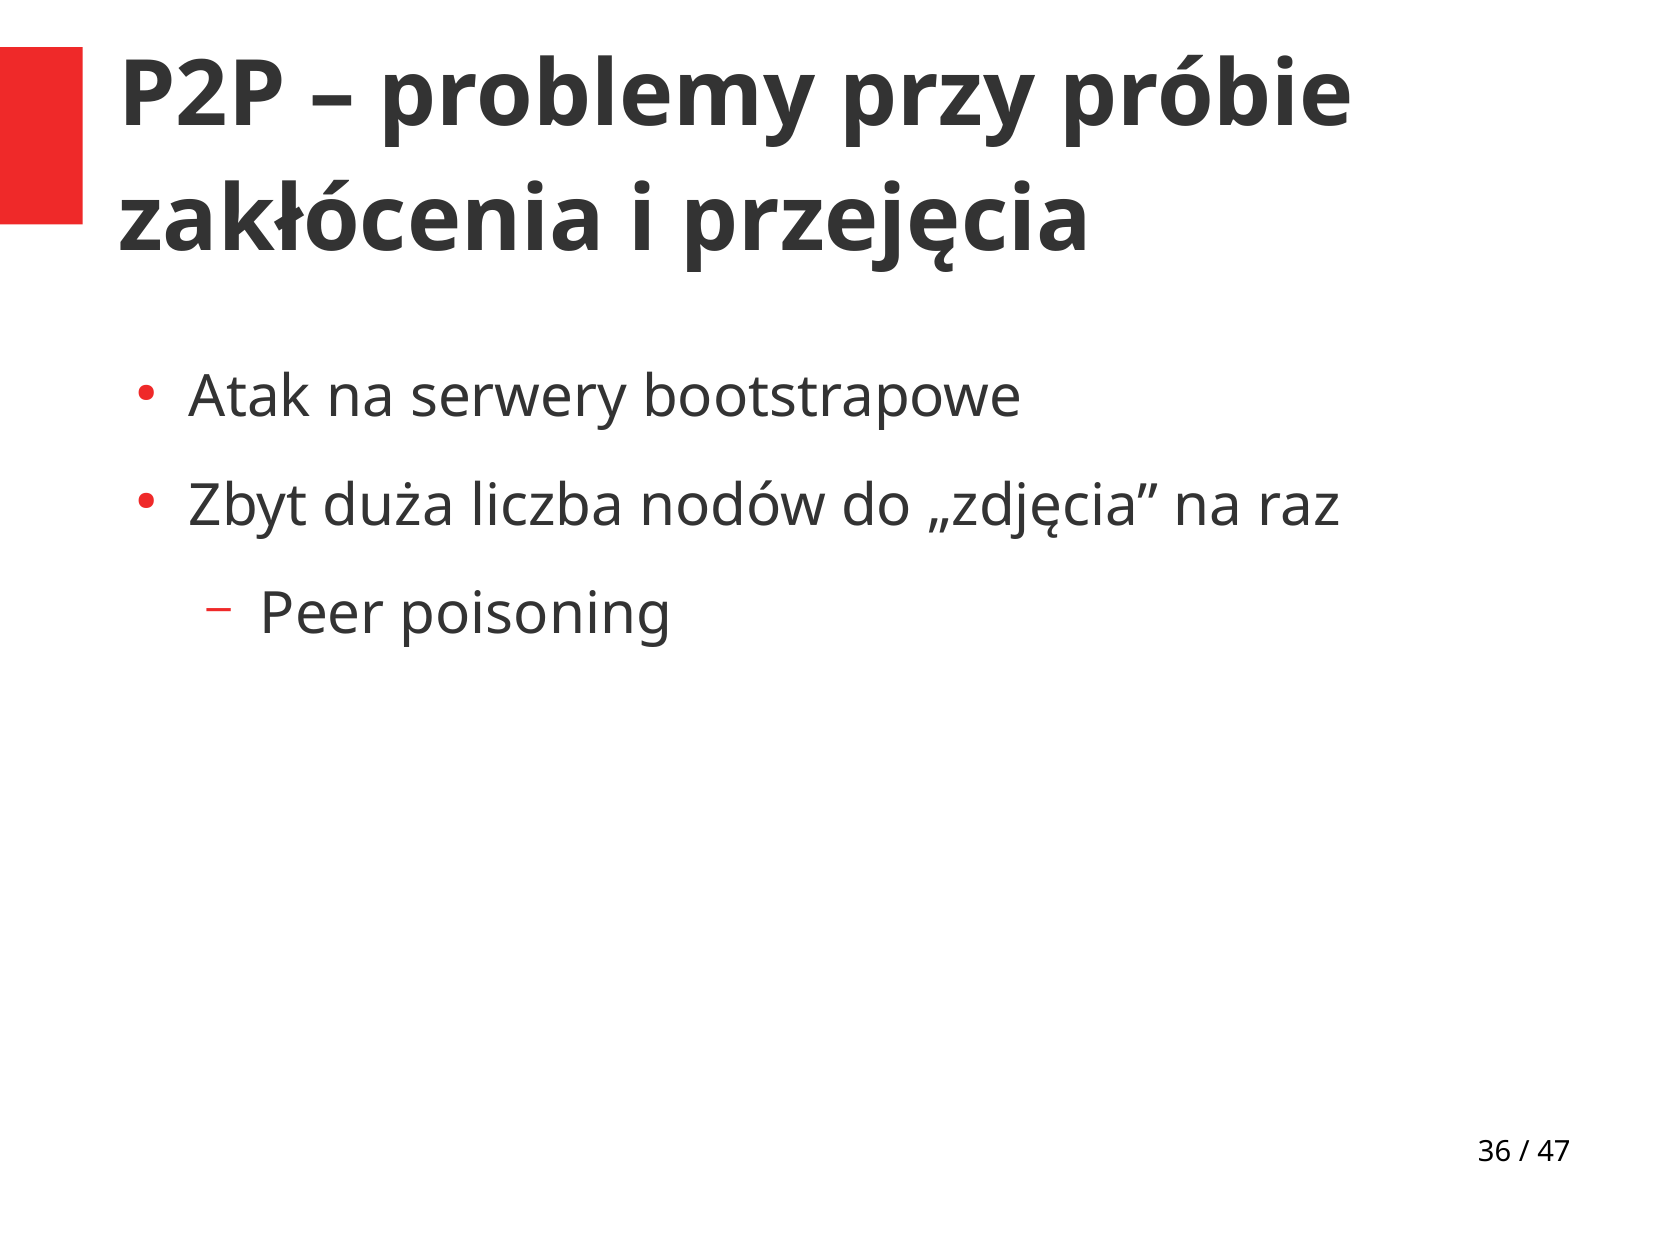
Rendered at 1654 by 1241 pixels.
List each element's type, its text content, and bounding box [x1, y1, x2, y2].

list Atak na serwery bootstrapowe Zbyt duża liczba nodów do „zdjęcia” na raz Peer poisoning [118, 354, 1536, 1074]
title P2P – problemy przy próbie zakłócenia i przejęcia [118, 45, 1571, 260]
